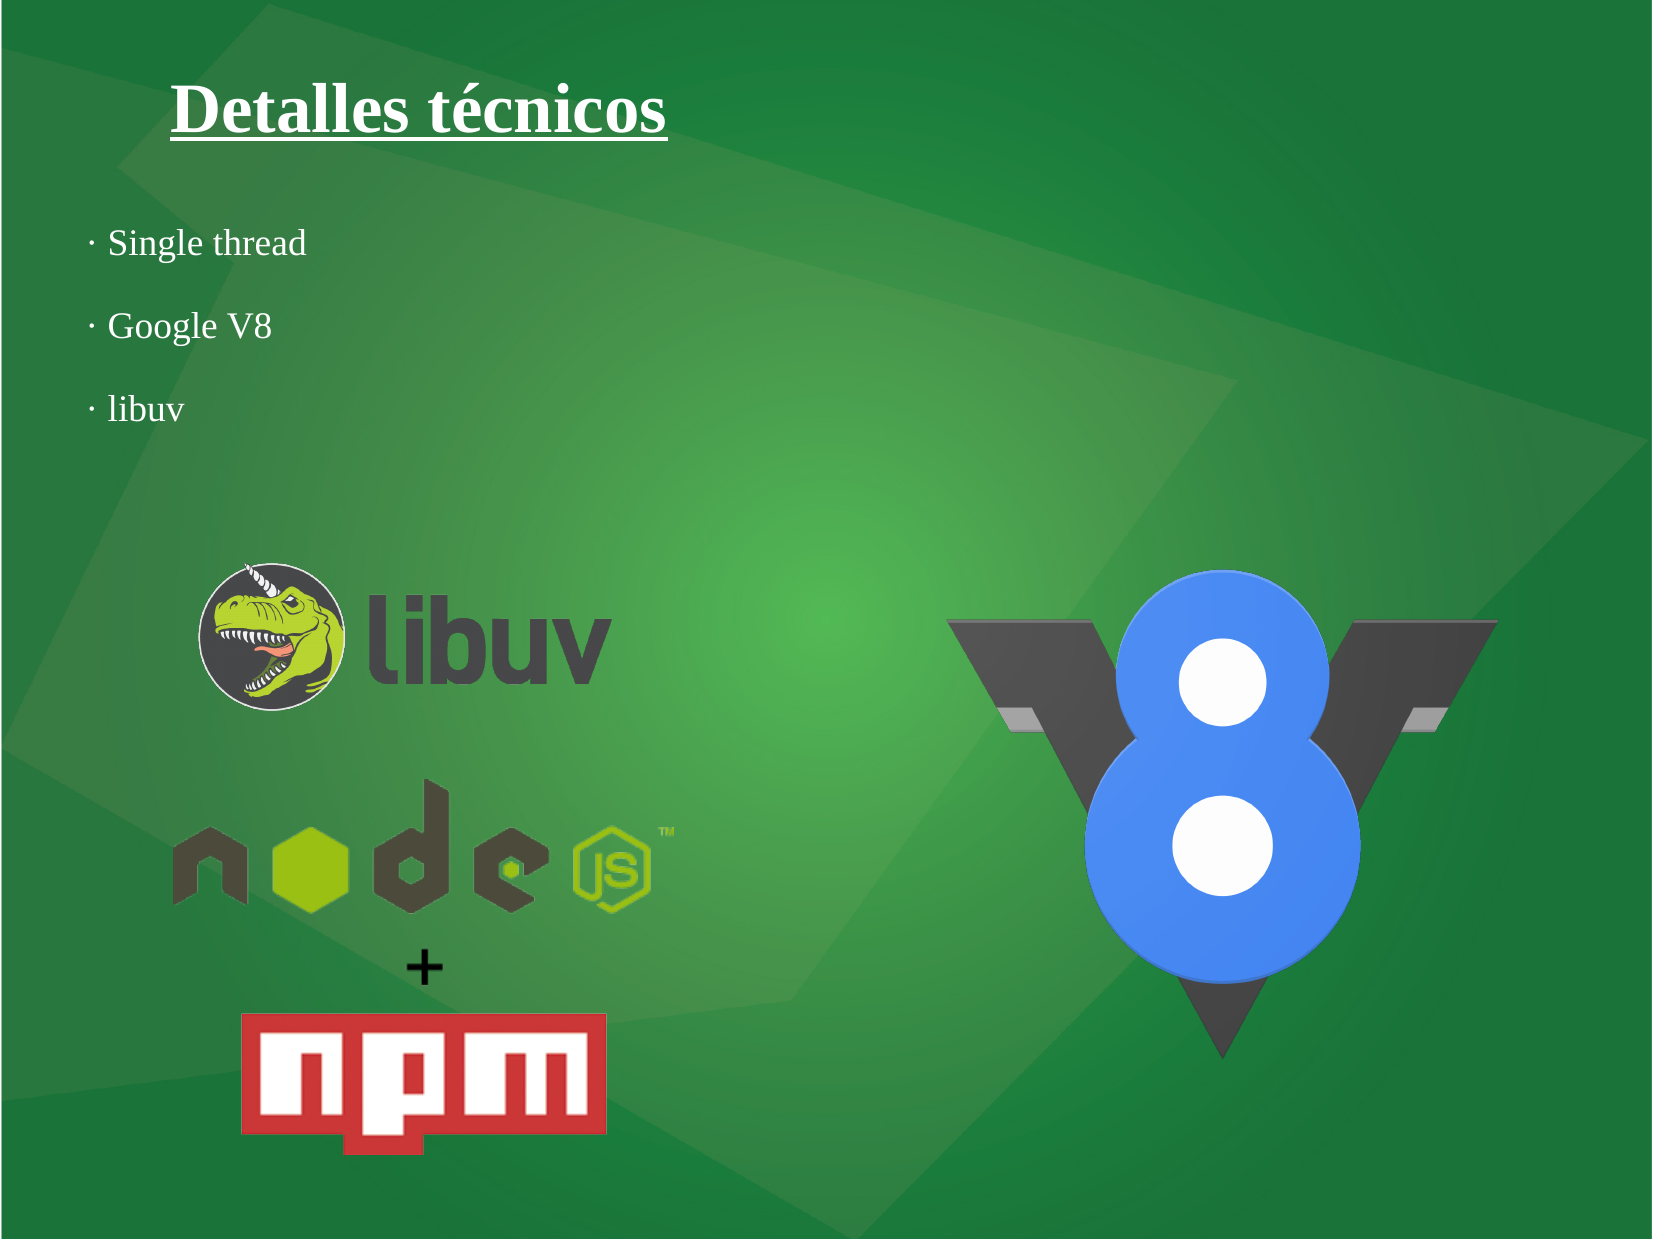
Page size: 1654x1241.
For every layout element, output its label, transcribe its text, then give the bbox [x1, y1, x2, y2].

title Detalles técnicos [0, 5, 839, 213]
text_box · Single thread · Google V8 · libuv [70, 214, 532, 438]
picture [0, 0, 1652, 1241]
